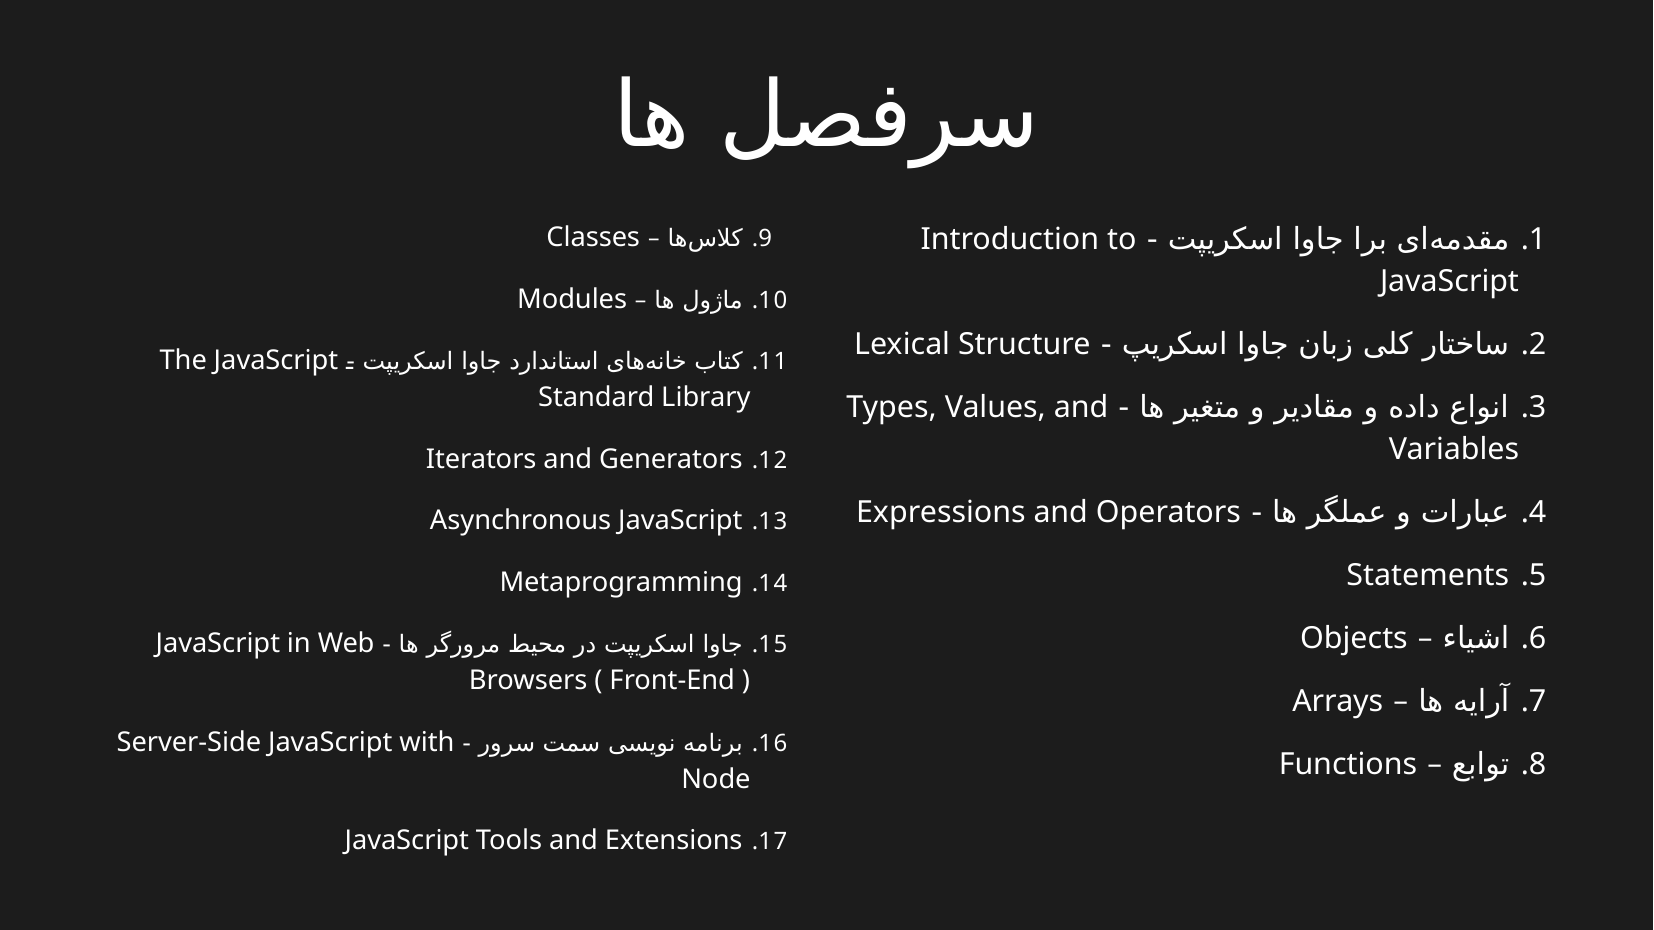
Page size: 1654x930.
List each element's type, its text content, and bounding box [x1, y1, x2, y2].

title سرفصل ها [82, 37, 1571, 193]
list کلاس‌ها – Classes ماژول ها – Modules کتاب خانه‌های استاندارد جاوا اسکریپت - The JavaScript Standard Library Iterators and Generators Asynchronous JavaScript Metaprogramming جاوا اسکریپت در محیط مرورگر ها - JavaScript in Web Browsers ( Front-End ) برنامه نویسی سمت سرور - Server-Side JavaScript with Node JavaScript Tools and Extensions [82, 217, 809, 863]
list مقدمه‌ای برا جاوا اسکریپت - Introduction to JavaScript ساختار کلی زبان جاوا اسکریپ - Lexical Structure انواع داده و مقادیر و متغیر ها - Types, Values, and Variables عبارات و عملگر ها - Expressions and Operators Statements اشیاء – Objects آرایه ها – Arrays توابع – Functions [844, 217, 1571, 863]
